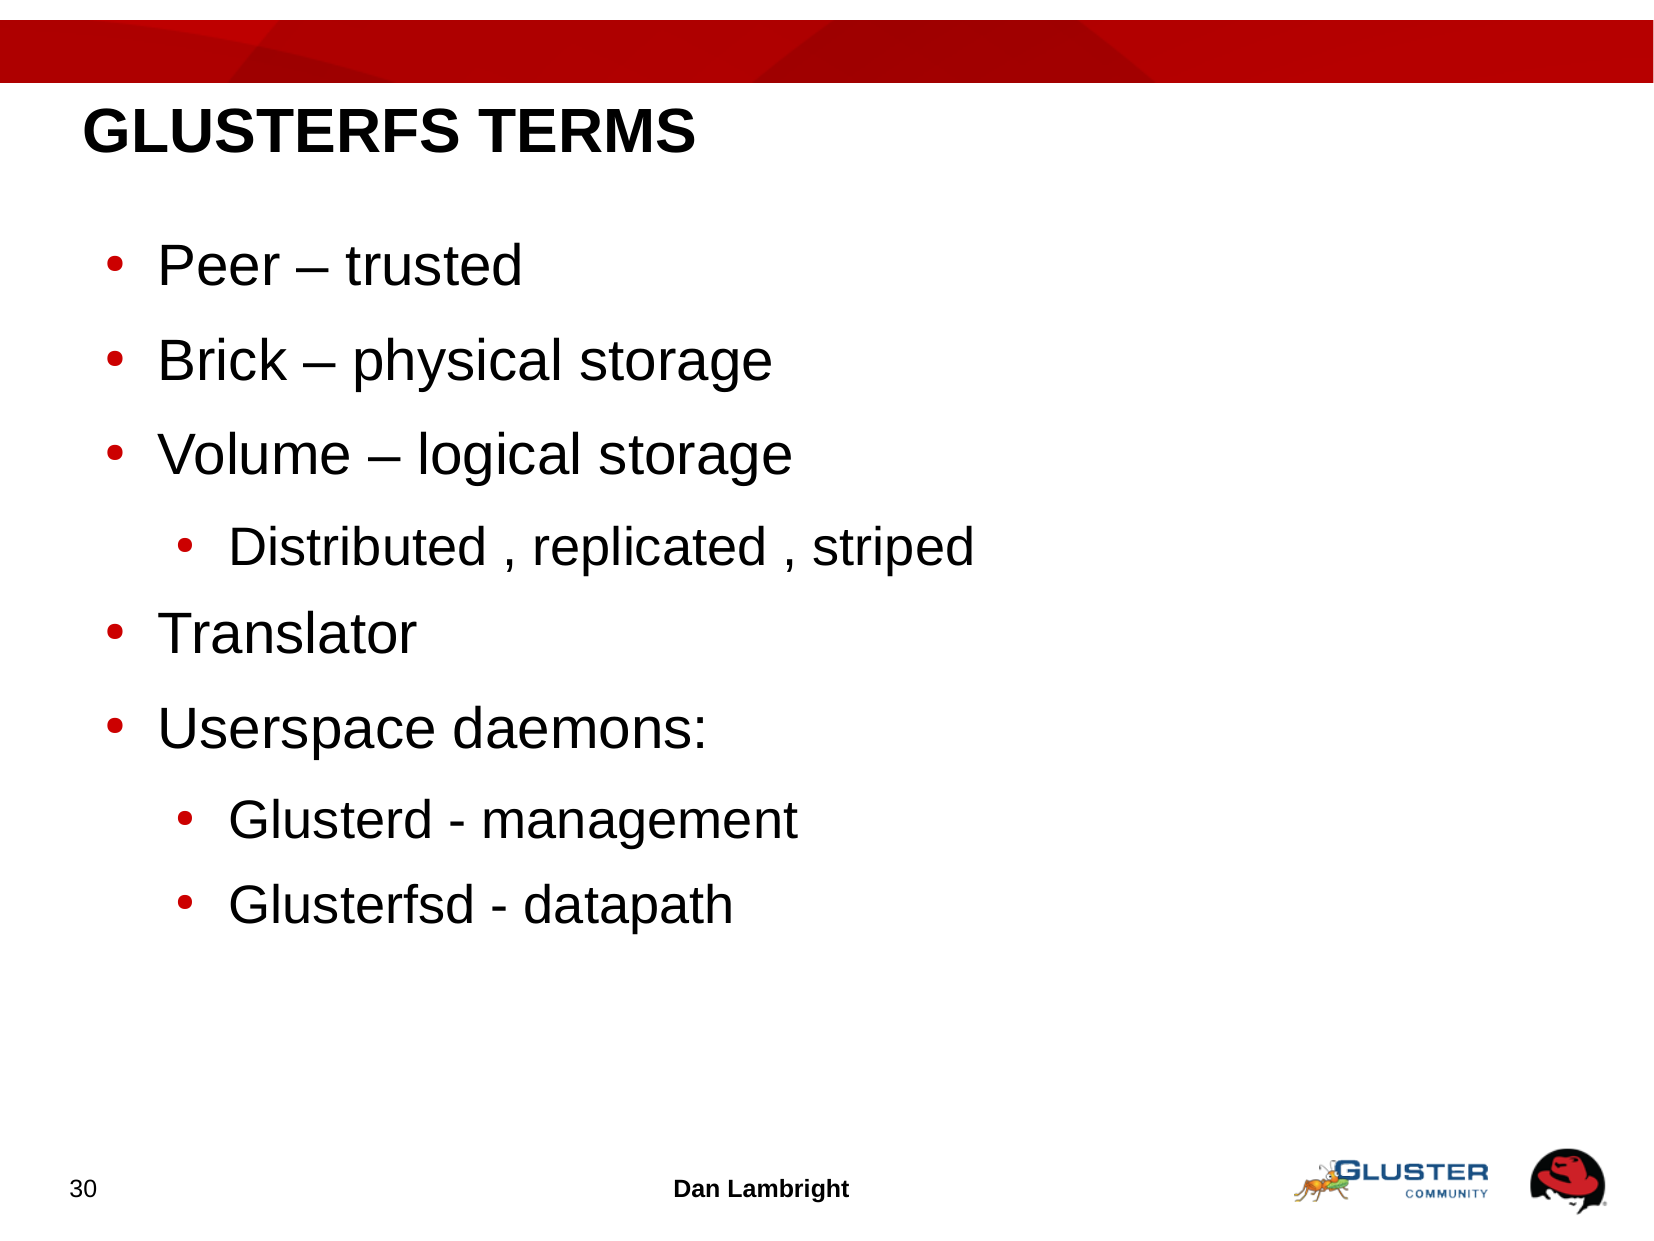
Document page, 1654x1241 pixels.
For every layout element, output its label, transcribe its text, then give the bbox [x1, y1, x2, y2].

list Peer – trusted Brick – physical storage Volume – logical storage Distributed , replicated , striped Translator Userspace daemons: Glusterd - management Glusterfsd - datapath [86, 232, 1576, 1027]
picture [1529, 1146, 1613, 1224]
picture [0, 20, 1654, 83]
title GLUSTERFS TERMS [82, 37, 1571, 226]
picture [1294, 1158, 1488, 1203]
